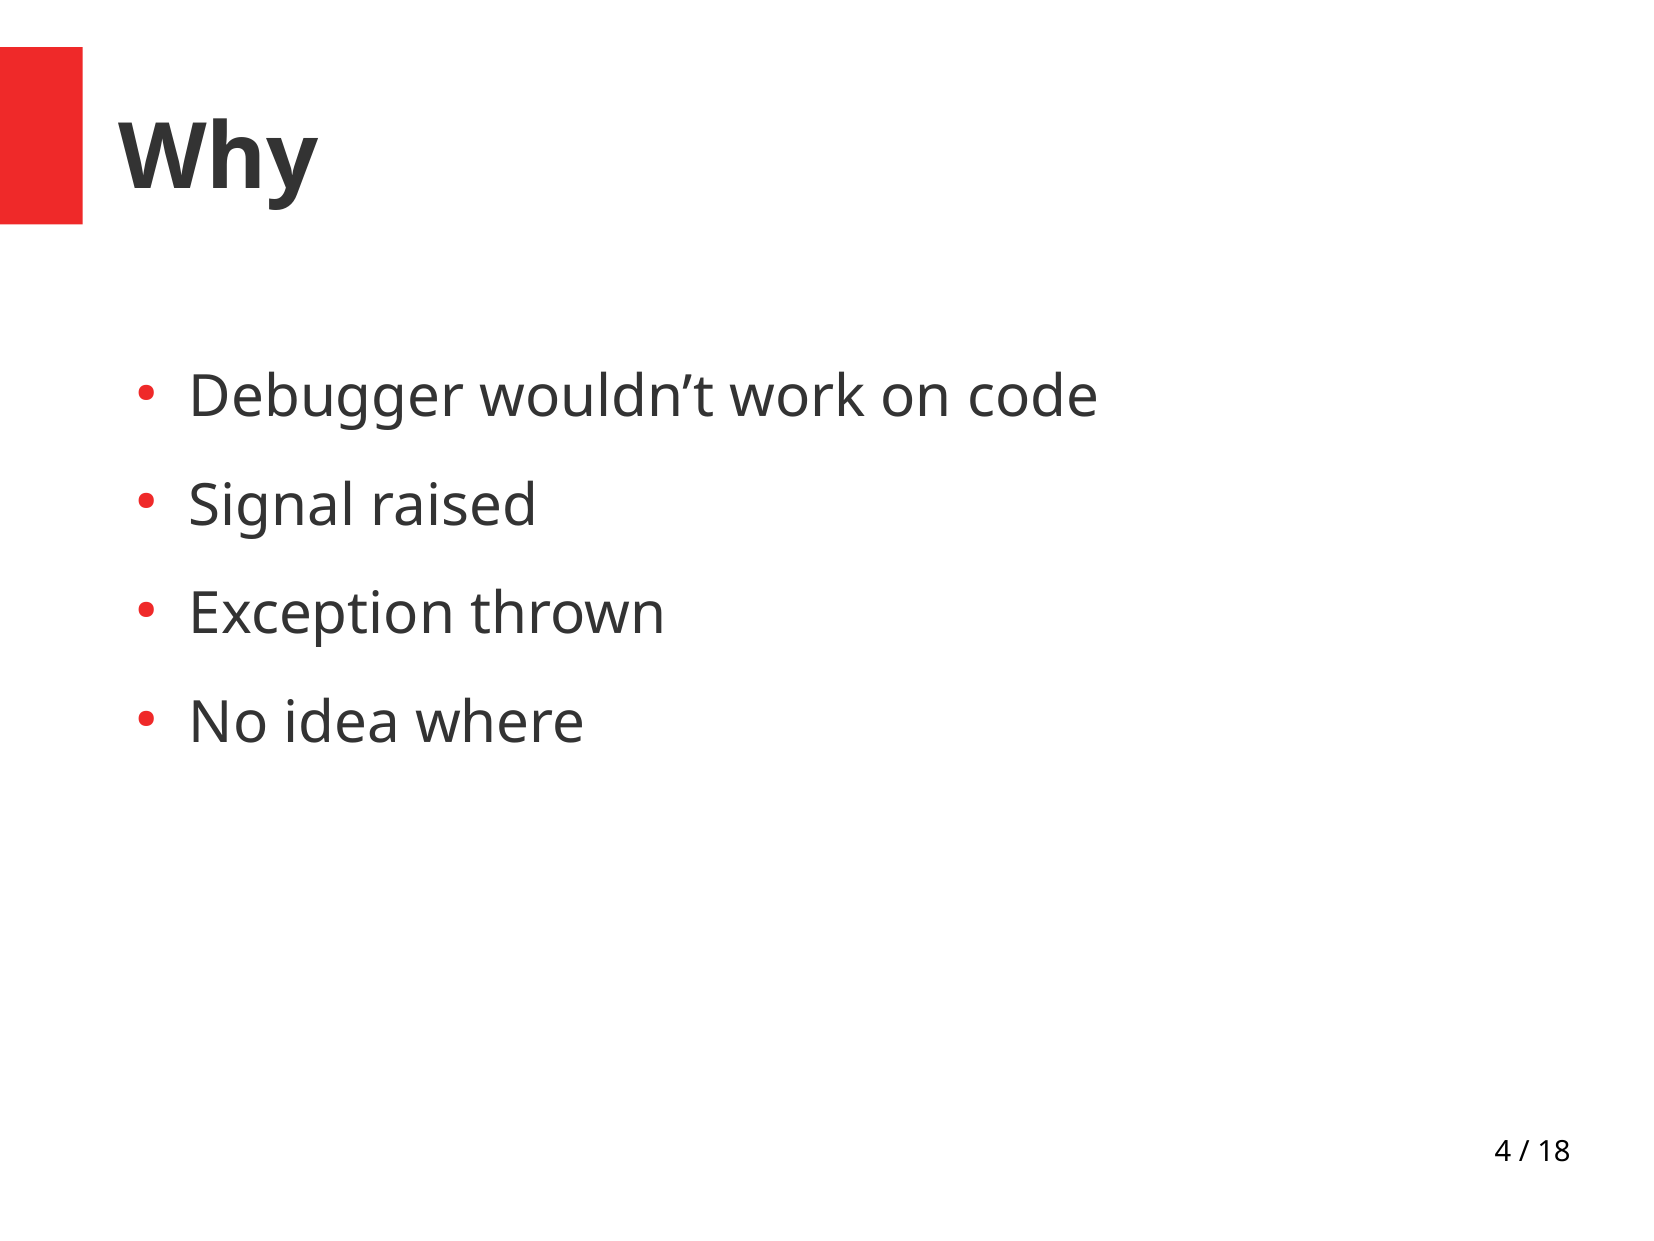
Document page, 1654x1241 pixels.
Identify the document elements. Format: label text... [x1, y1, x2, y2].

title Why [118, 49, 1571, 257]
list Debugger wouldn’t work on code Signal raised Exception thrown No idea where [118, 354, 1536, 1074]
